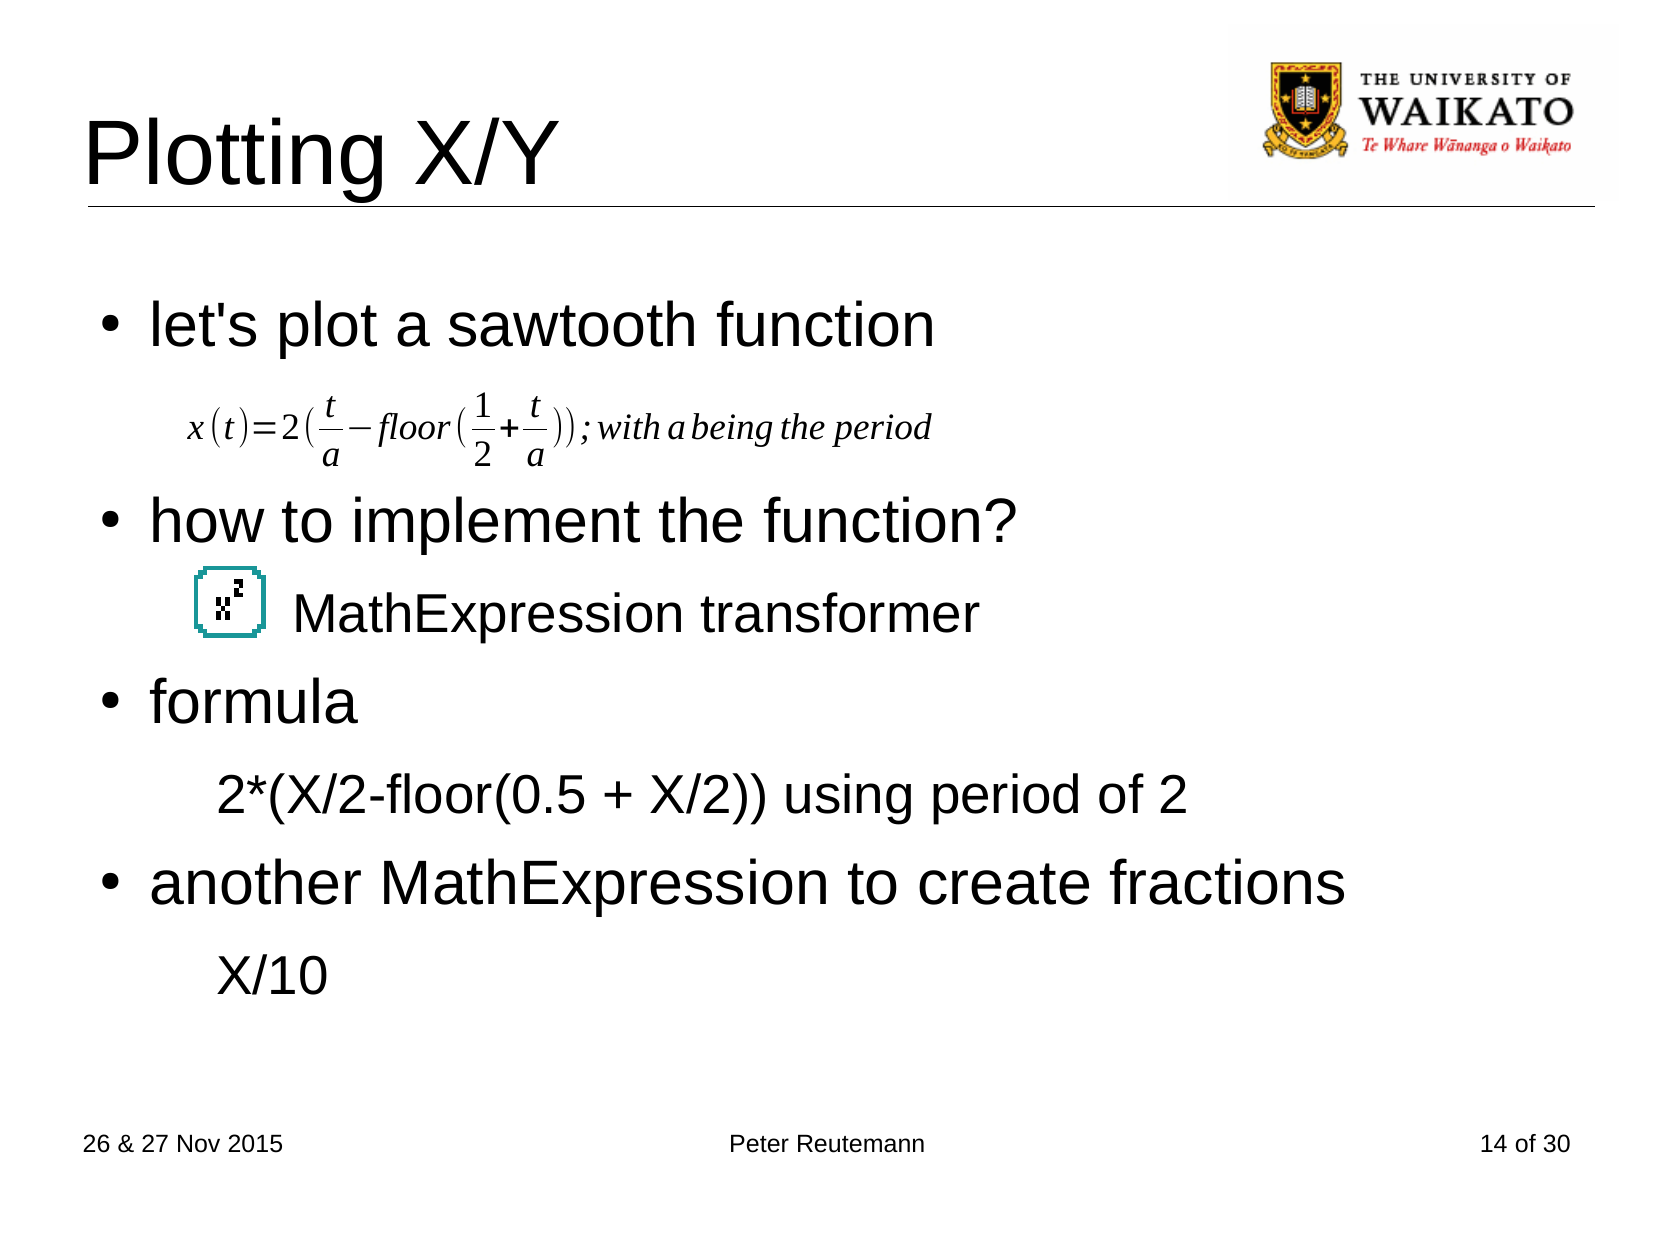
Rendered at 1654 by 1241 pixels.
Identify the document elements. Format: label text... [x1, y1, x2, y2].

picture [194, 566, 266, 638]
title Plotting X/Y [82, 49, 1571, 257]
picture [1228, 24, 1619, 201]
list let's plot a sawtooth function how to implement the function? MathExpression transformer formula 2*(X/2-floor(0.5 + X/2)) using period of 2 another MathExpression to create fractions X/10 [82, 290, 1571, 1010]
